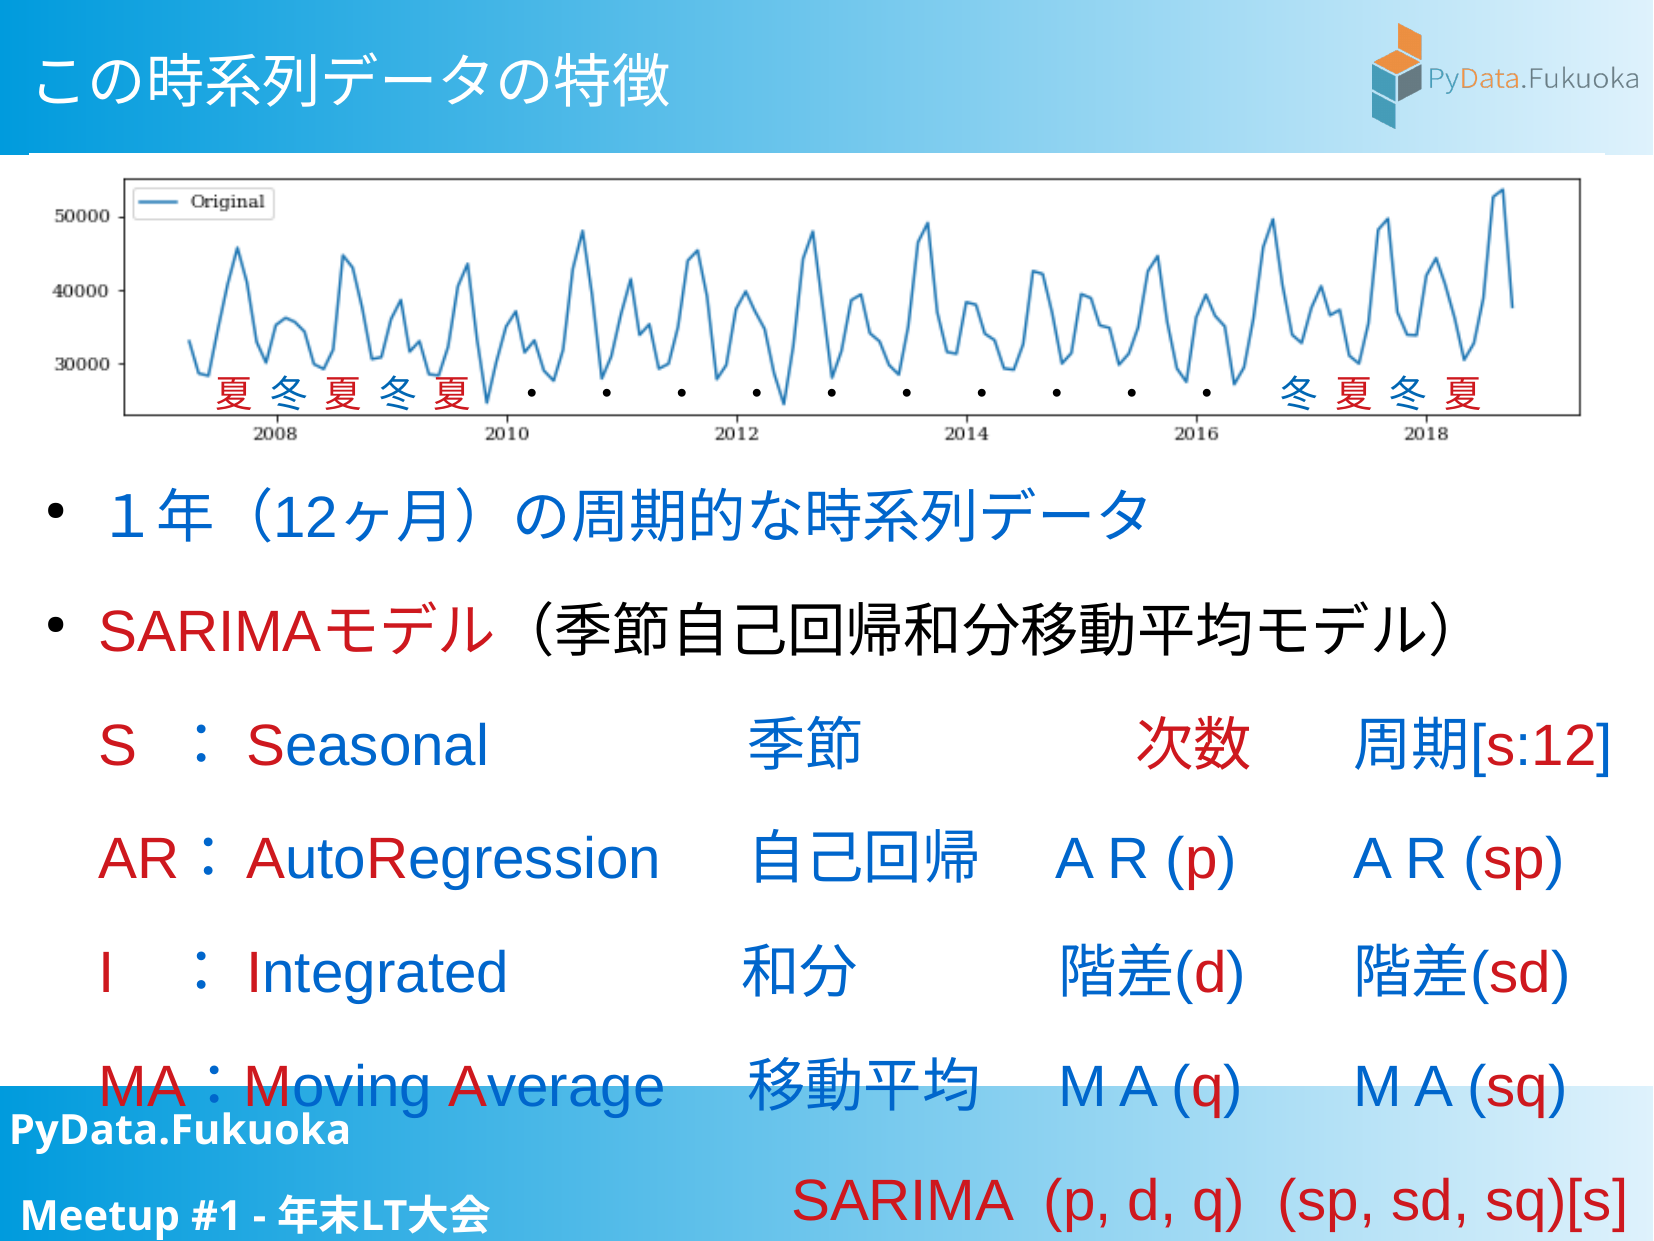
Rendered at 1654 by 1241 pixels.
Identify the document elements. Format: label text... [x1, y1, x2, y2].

picture [1372, 23, 1642, 129]
title この時系列データの特徴 [29, 25, 1518, 130]
list １年（12ヶ月）の周期的な時系列データ SARIMAモデル（季節自己回帰和分移動平均モデル） S ： Seasonal 季節 次数 周期[s:12] AR： AutoRegression 自己回帰 A R (p) A R (sp) I ： Integrated 和分 階差(d) 階差(sd) MA：Moving Average 移動平均 M A (q) M A (sq) SARIMA (p, d, q) (sp, sd, sq)[s] [27, 469, 1654, 1170]
text_box 夏 冬 夏 冬 夏 ・ ・ ・ ・ ・ ・ ・ ・ ・ ・ 冬 夏 冬 夏 [200, 356, 1560, 420]
text_box PyData.Fukuoka Meetup #1 - 年末LT大会 [0, 1092, 550, 1239]
picture [29, 130, 1605, 455]
